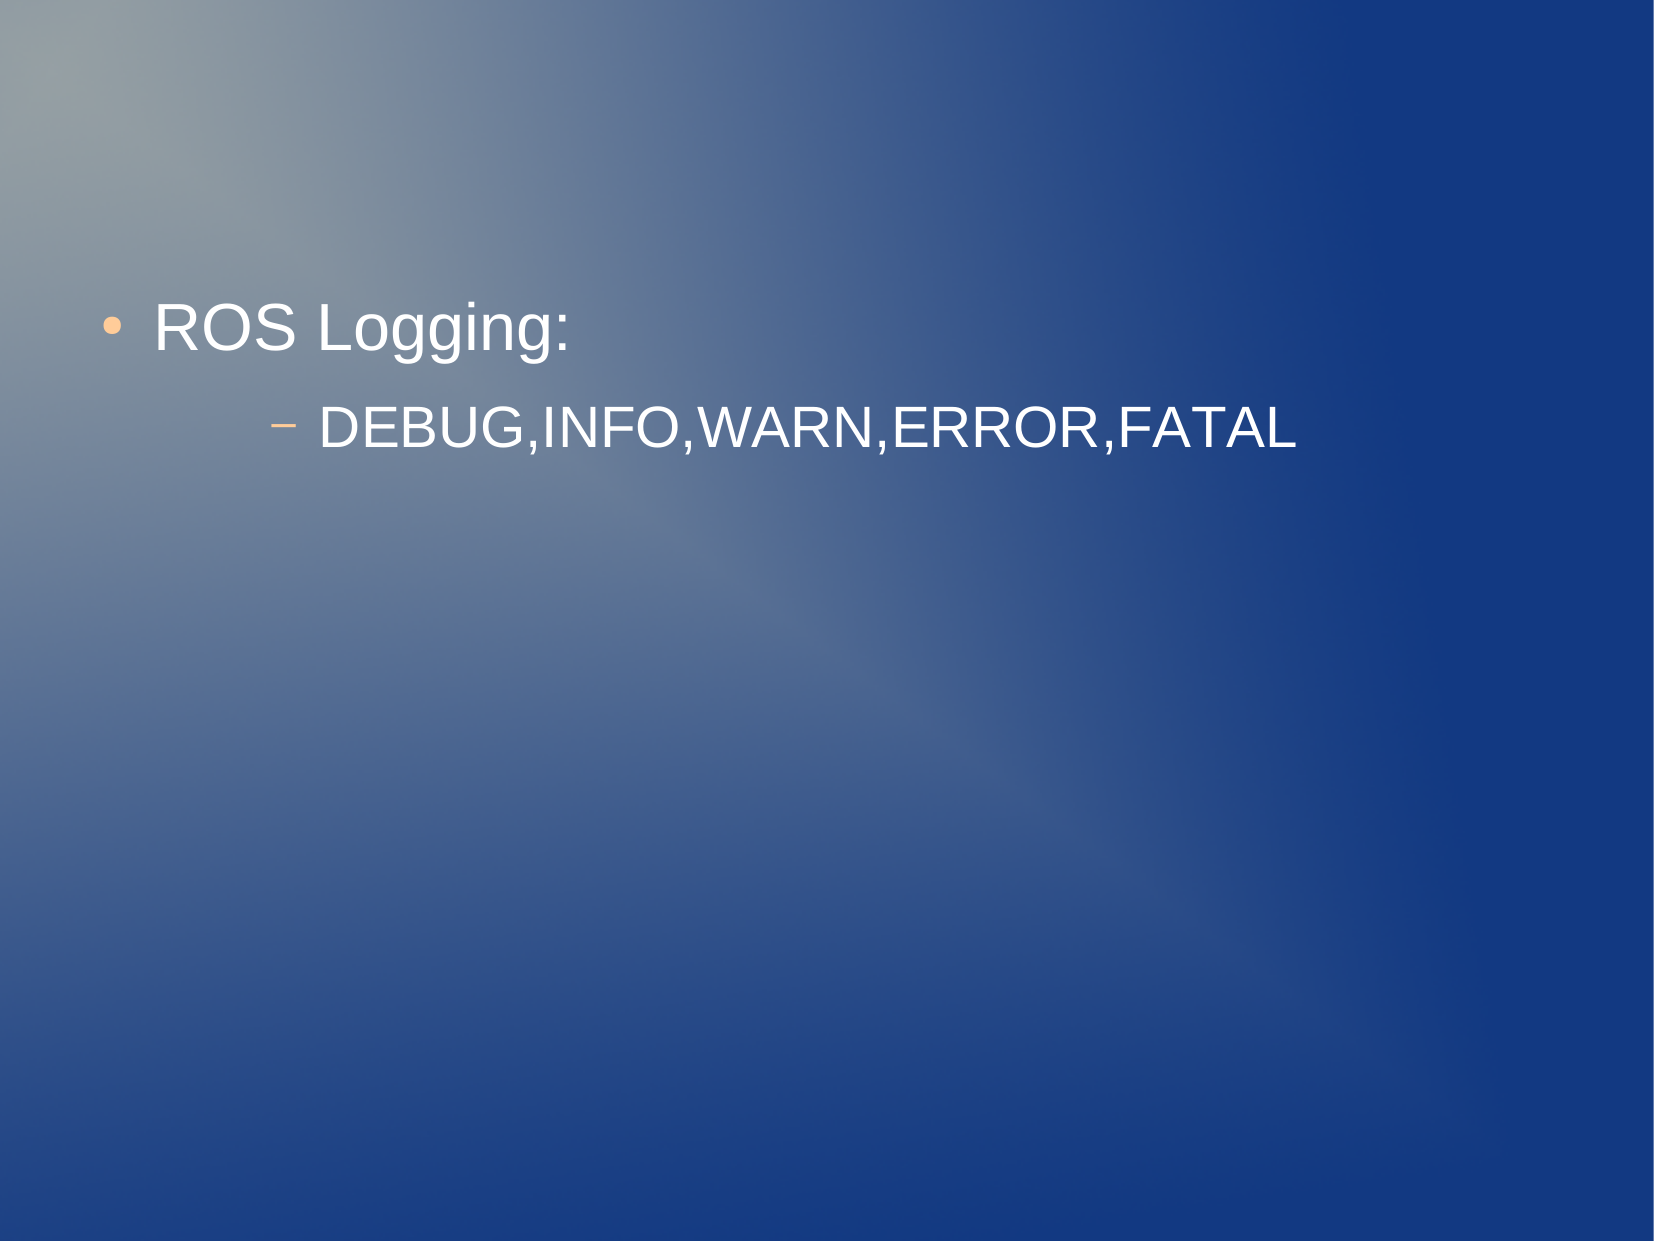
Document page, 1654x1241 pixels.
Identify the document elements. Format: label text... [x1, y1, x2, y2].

picture [0, 0, 1654, 1241]
list ROS Logging: DEBUG,INFO,WARN,ERROR,FATAL [82, 290, 1571, 1010]
